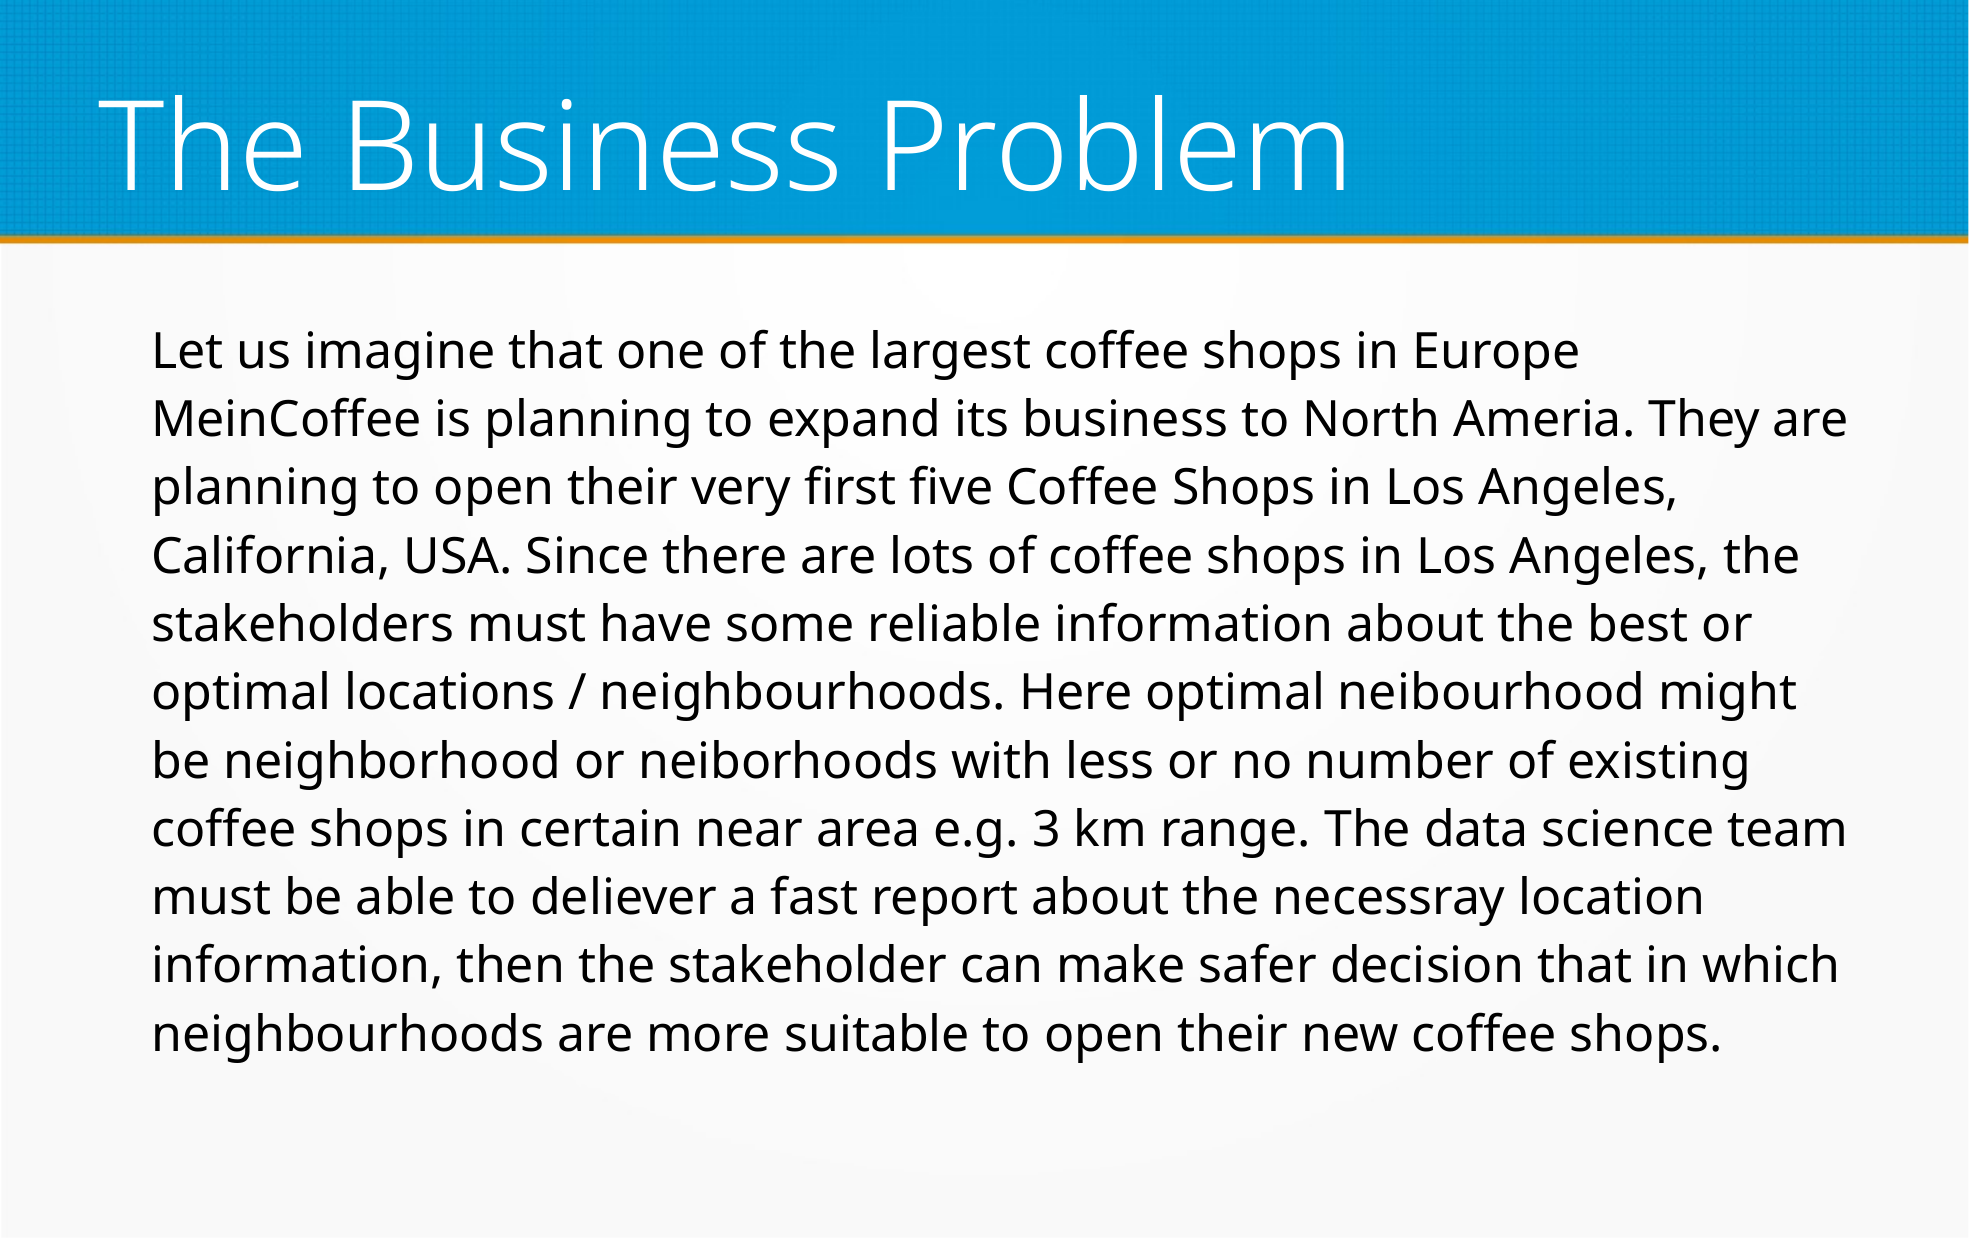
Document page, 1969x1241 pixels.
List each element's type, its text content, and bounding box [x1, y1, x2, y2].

title The Business Problem [98, 19, 1870, 227]
picture [0, 233, 1969, 1241]
list Let us imagine that one of the largest coffee shops in Europe MeinCoffee is planning to expand its business to North Ameria. They are planning to open their very first five Coffee Shops in Los Angeles, California, USA. Since there are lots of coffee shops in Los Angeles, the stakeholders must have some reliable information about the best or optimal locations / neighbourhoods. Here optimal neibourhood might be neighborhood or neiborhoods with less or no number of existing coffee shops in certain near area e.g. 3 km range. The data science team must be able to deliever a fast report about the necessray location information, then the stakeholder can make safer decision that in which neighbourhoods are more suitable to open their new coffee shops. [98, 315, 1861, 1081]
